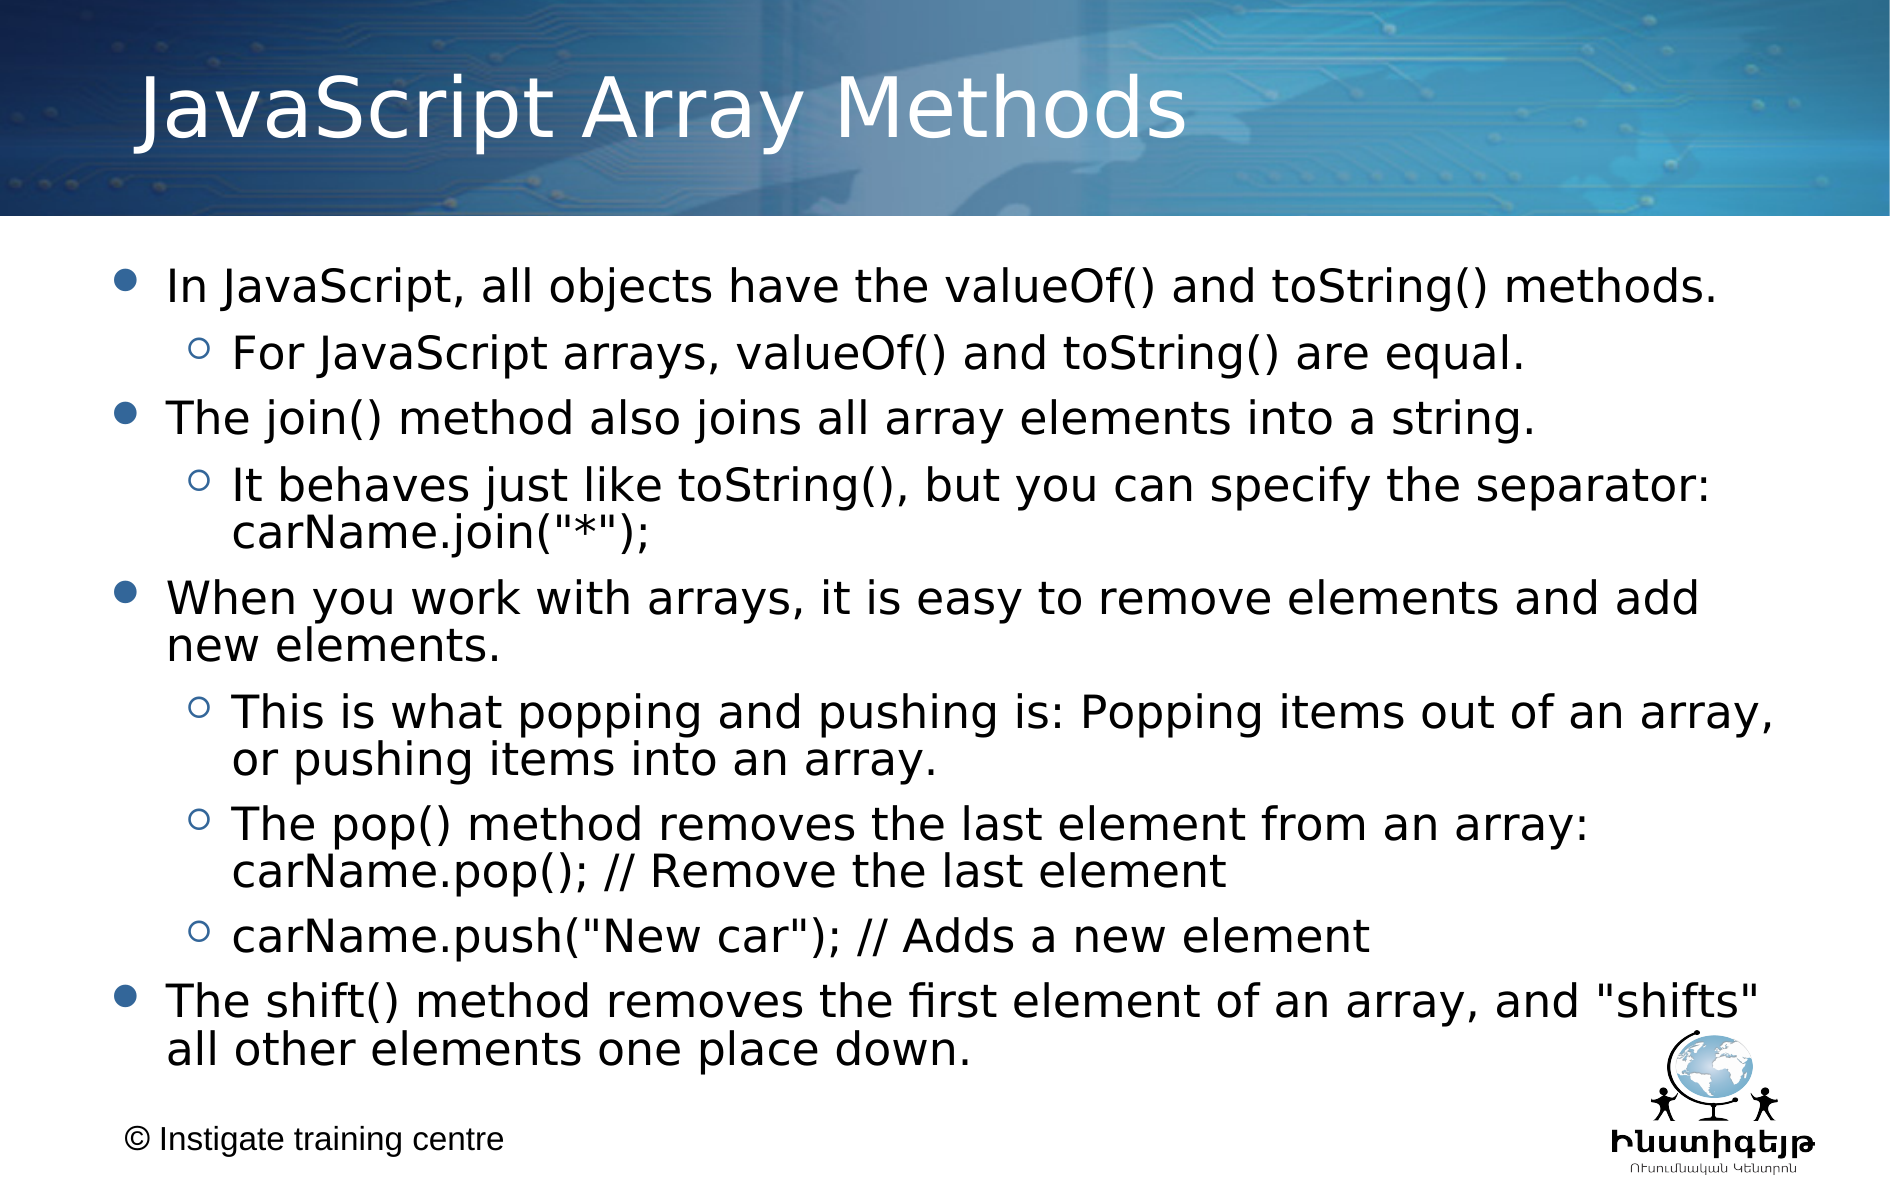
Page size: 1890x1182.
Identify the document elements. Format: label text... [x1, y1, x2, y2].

picture [1612, 1030, 1815, 1175]
picture [0, 0, 1890, 216]
list In JavaScript, all objects have the valueOf() and toString() methods. For JavaScript arrays, valueOf() and toString() are equal. The join() method also joins all array elements into a string. It behaves just like toString(), but you can specify the separator: carName.join("*"); When you work with arrays, it is easy to remove elements and add new elements. This is what popping and pushing is: Popping items out of an array, or pushing items into an array. The pop() method removes the last element from an array: carName.pop(); // Remove the last element carName.push("New car"); // Adds a new element The shift() method removes the first element of an array, and "shifts" all other elements one place down. [110, 264, 1801, 291]
